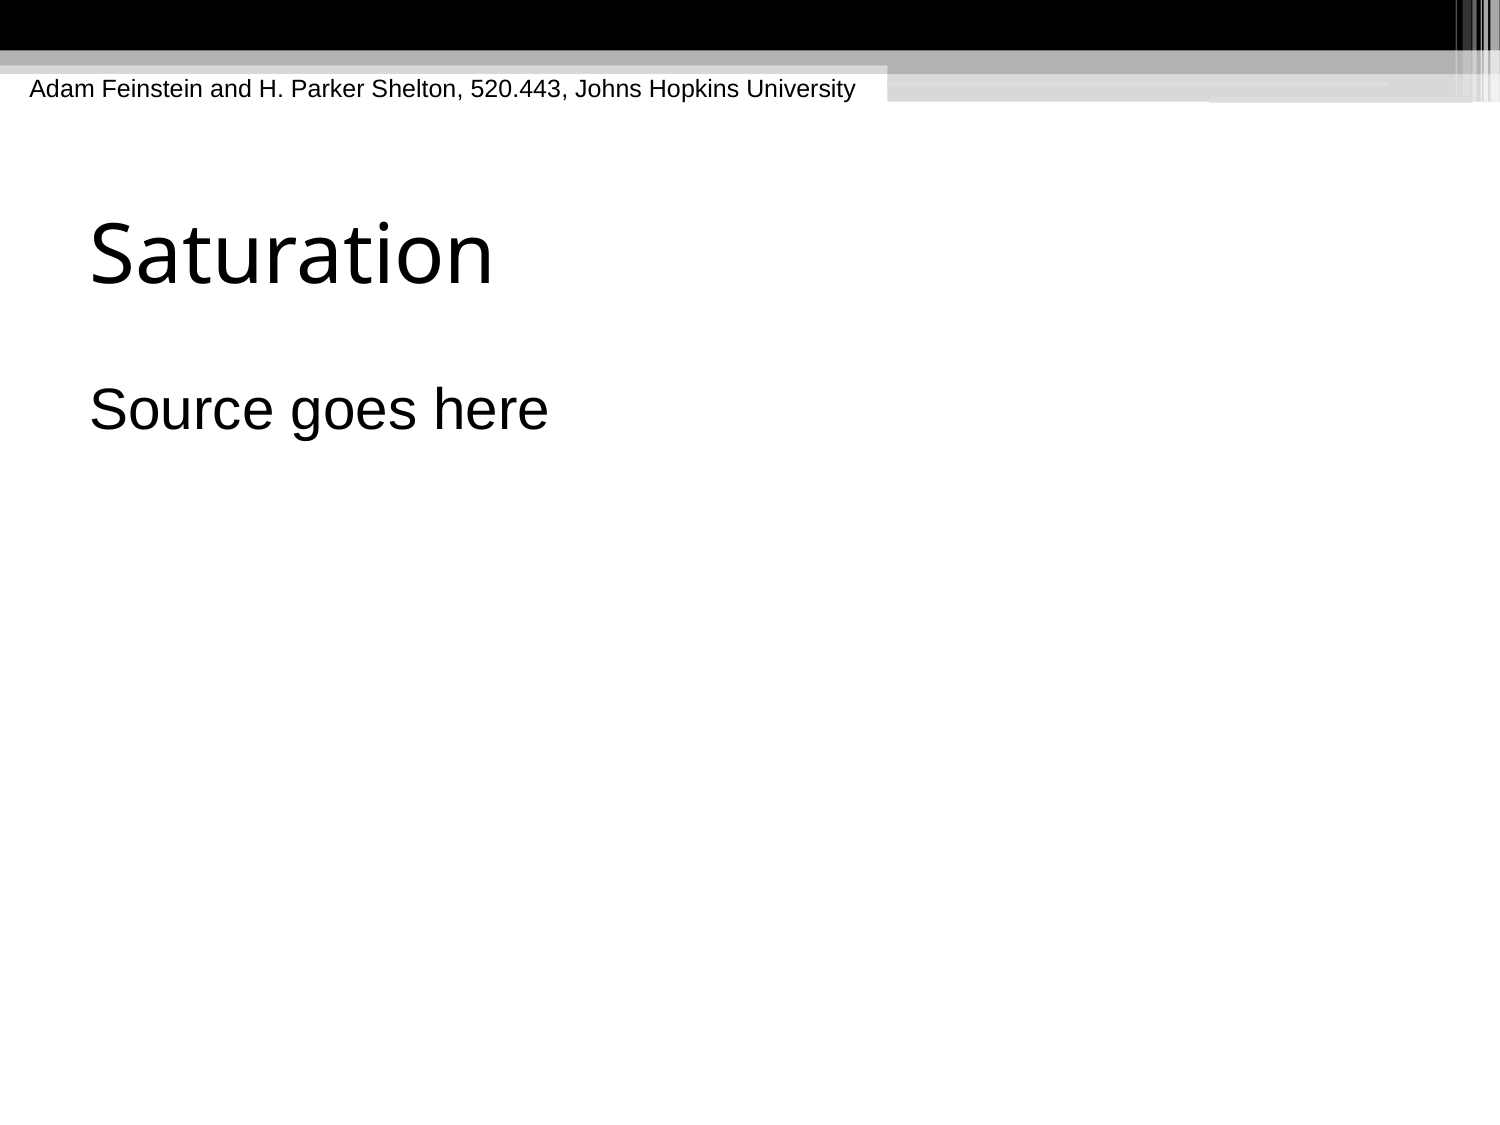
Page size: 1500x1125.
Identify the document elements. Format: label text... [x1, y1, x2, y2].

title Saturation [75, 187, 1425, 363]
list Source goes here [75, 368, 1425, 1079]
text_box Adam Feinstein and H. Parker Shelton, 520.443, Johns Hopkins University [0, 67, 888, 110]
